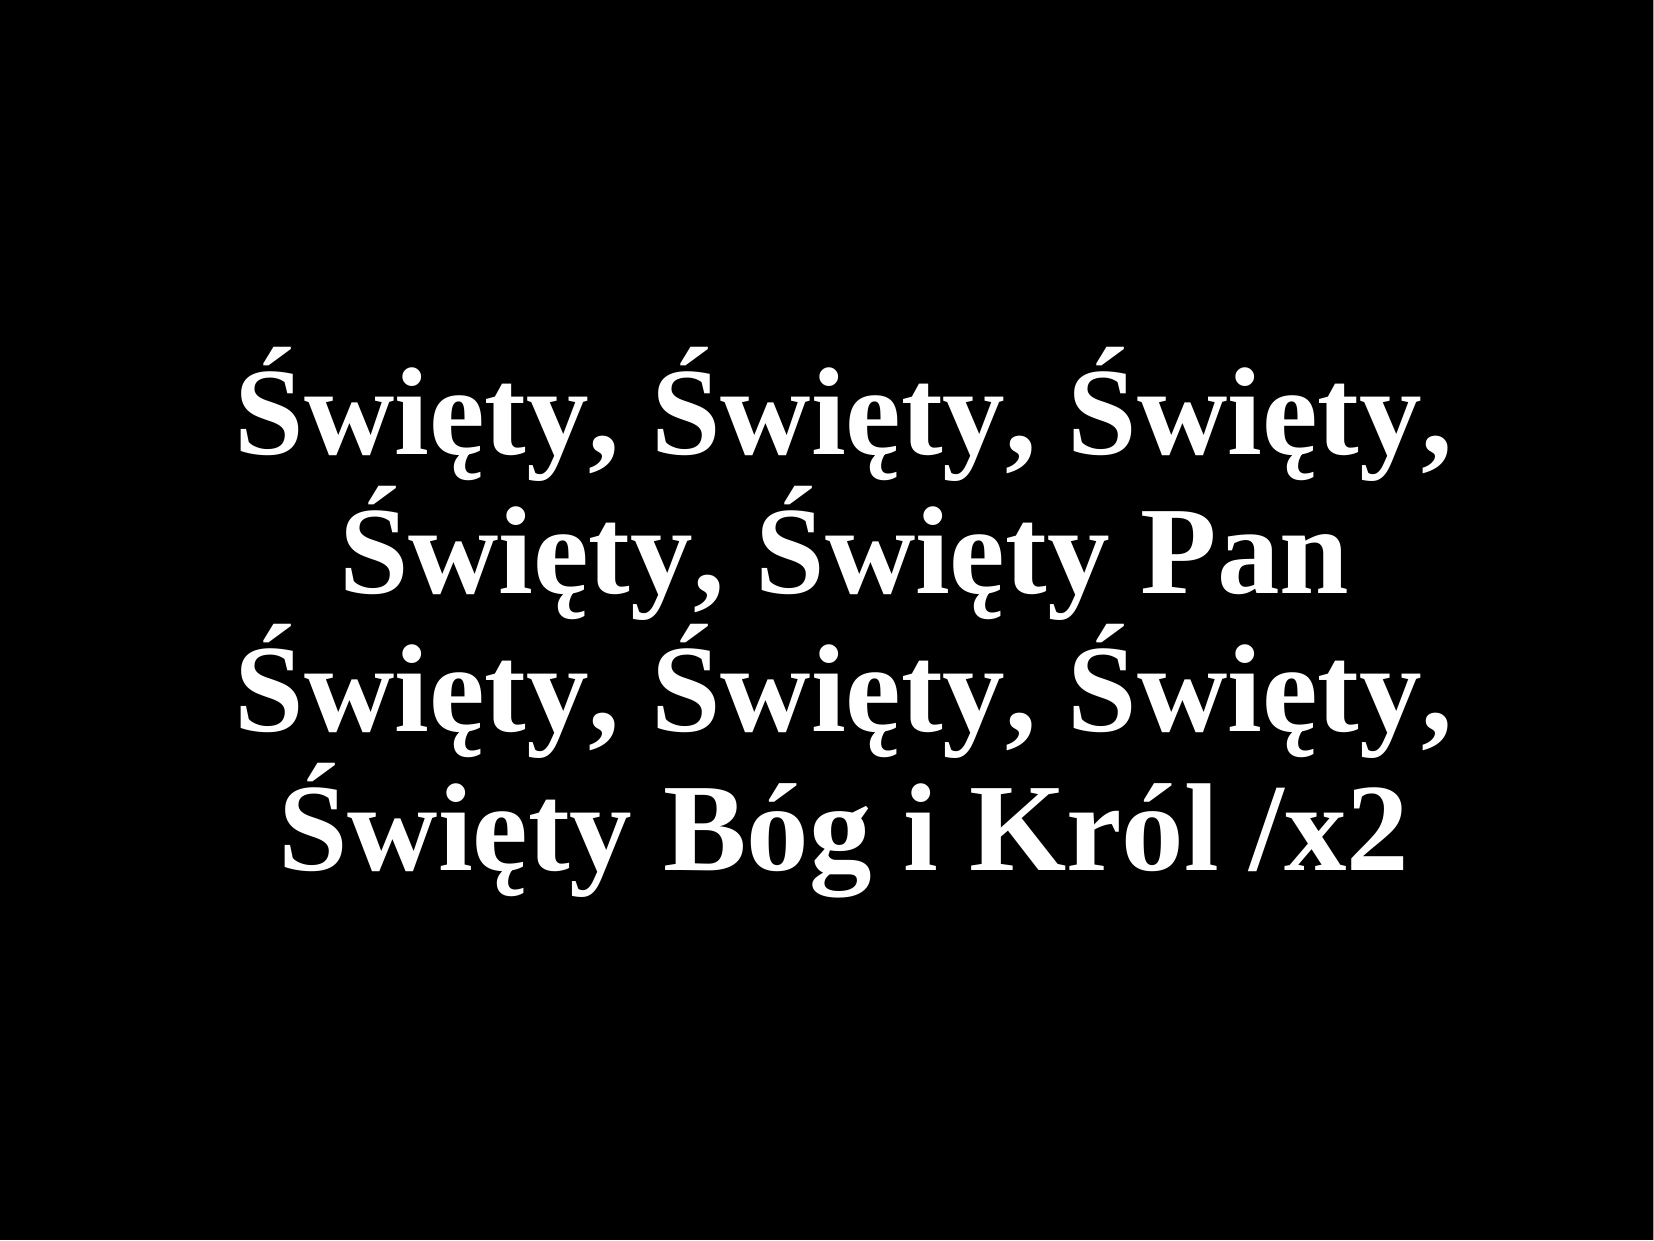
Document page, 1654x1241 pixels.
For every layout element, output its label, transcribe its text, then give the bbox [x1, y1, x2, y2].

subtitle Święty, Święty, Święty, Święty, Święty Pan Święty, Święty, Święty, Święty Bóg i Król /x2 [0, 0, 1654, 1241]
